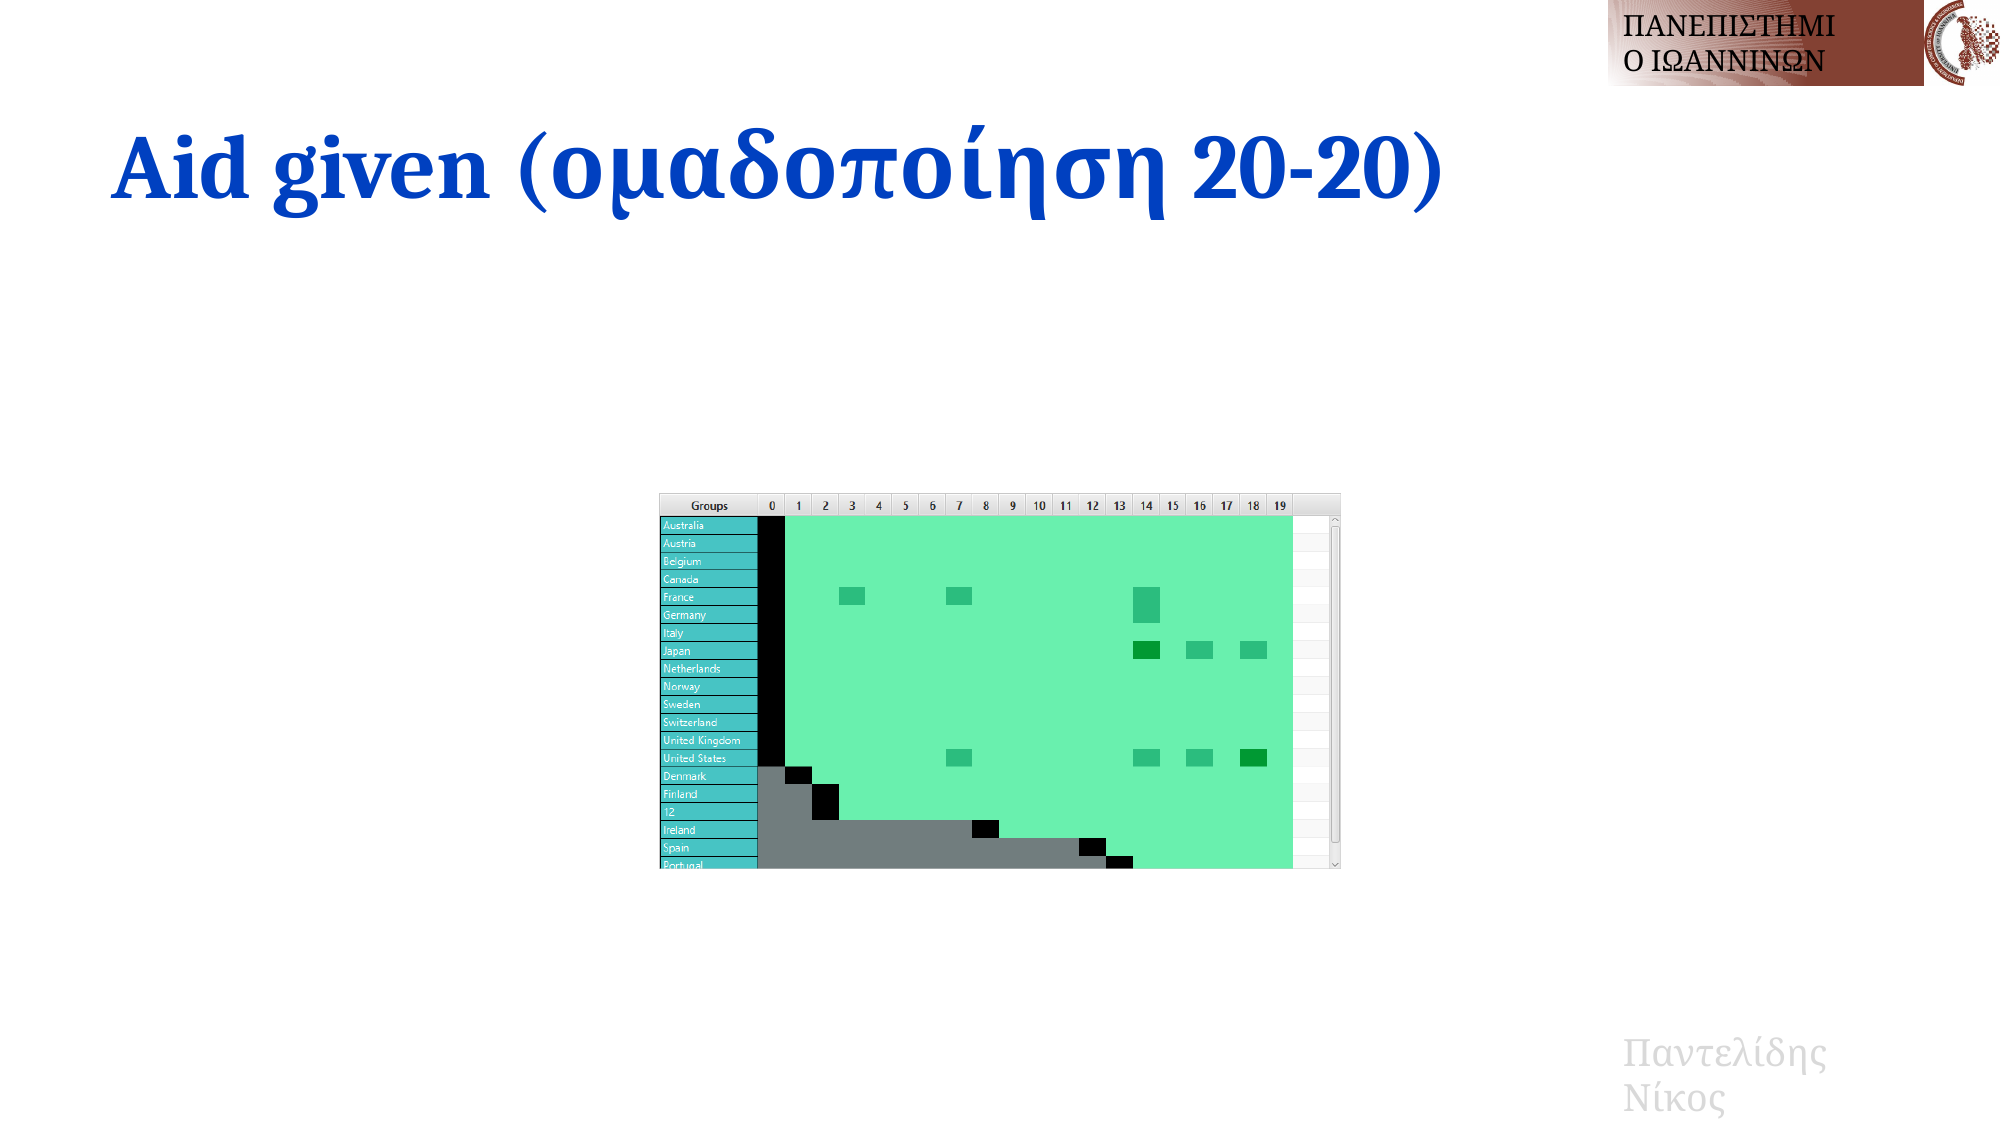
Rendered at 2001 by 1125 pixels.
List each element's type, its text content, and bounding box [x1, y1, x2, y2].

text_box Aid given (ομαδοποίηση 20-20) [96, 112, 1594, 225]
picture [659, 494, 1341, 869]
